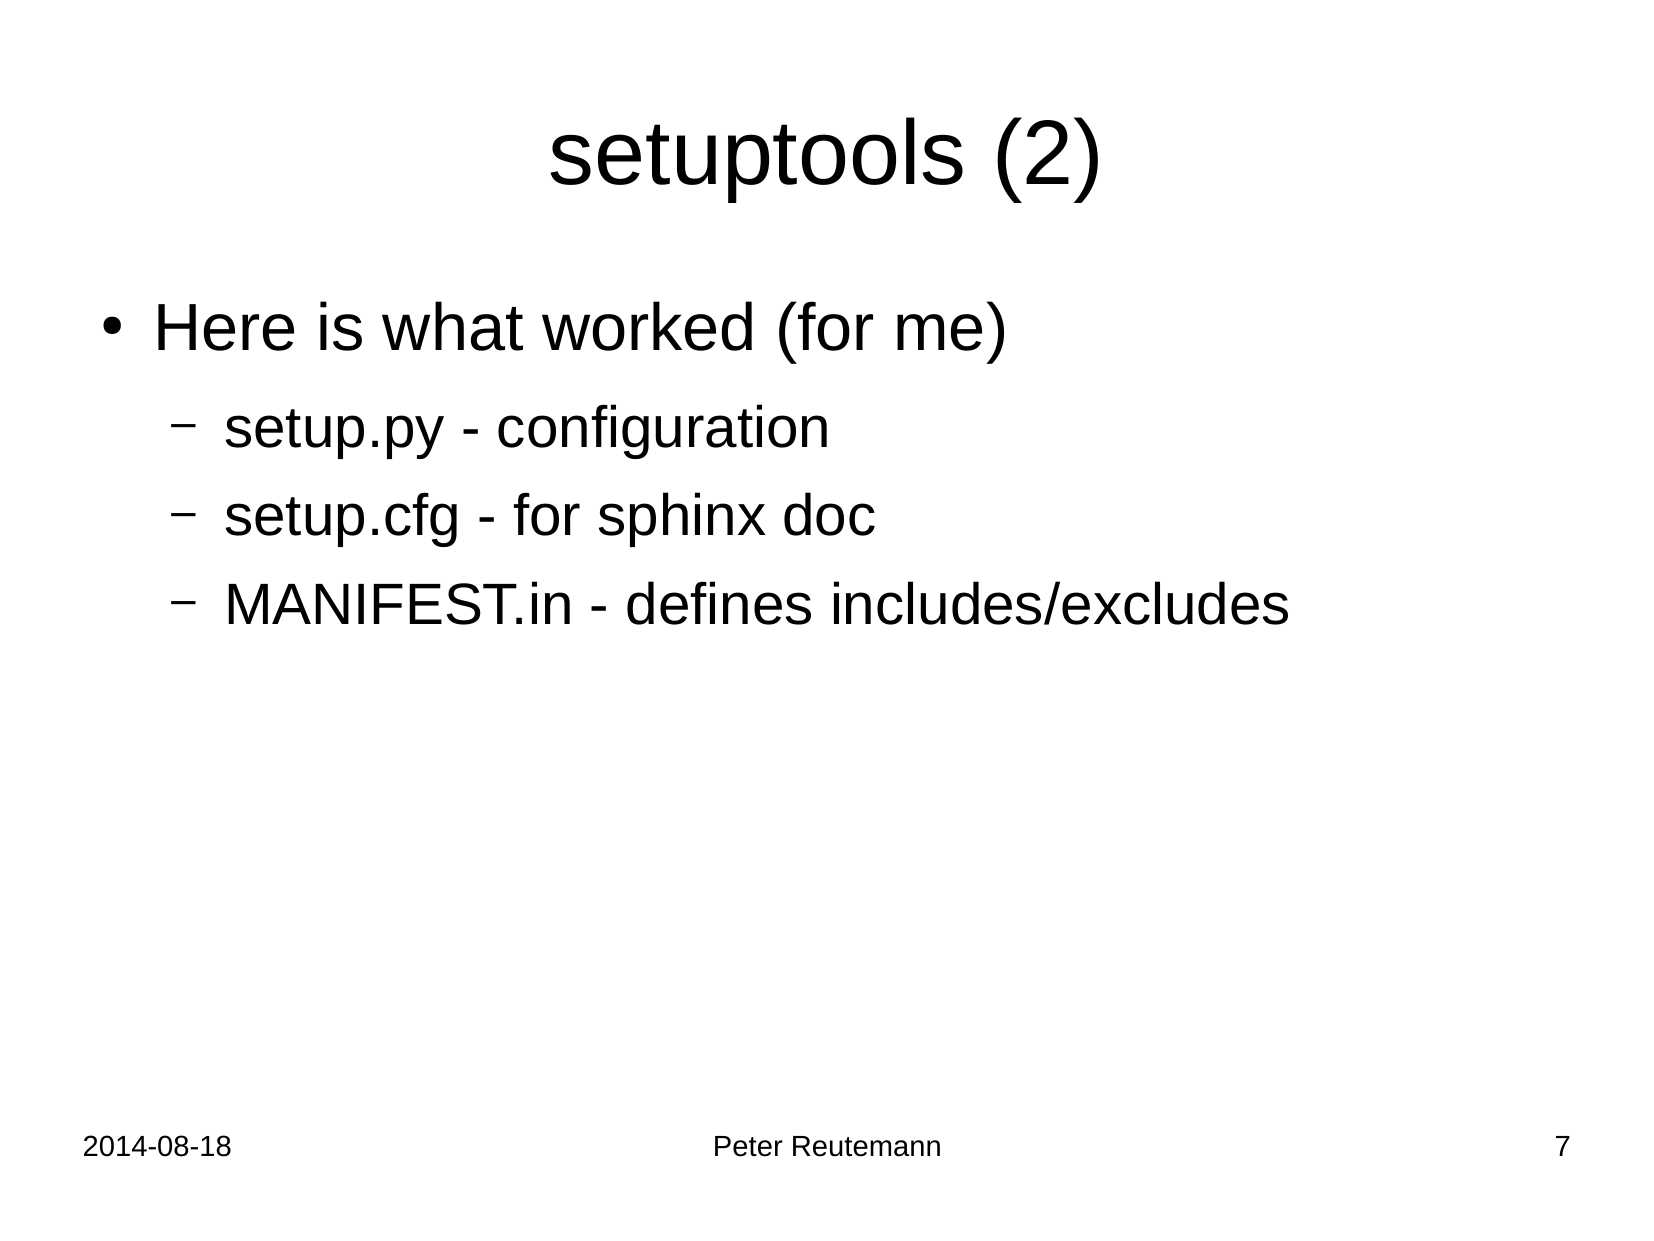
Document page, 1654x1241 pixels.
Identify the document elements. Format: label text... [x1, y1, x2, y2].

list Here is what worked (for me) setup.py - configuration setup.cfg - for sphinx doc MANIFEST.in - defines includes/excludes [82, 290, 1538, 1010]
title setuptools (2) [82, 49, 1571, 257]
